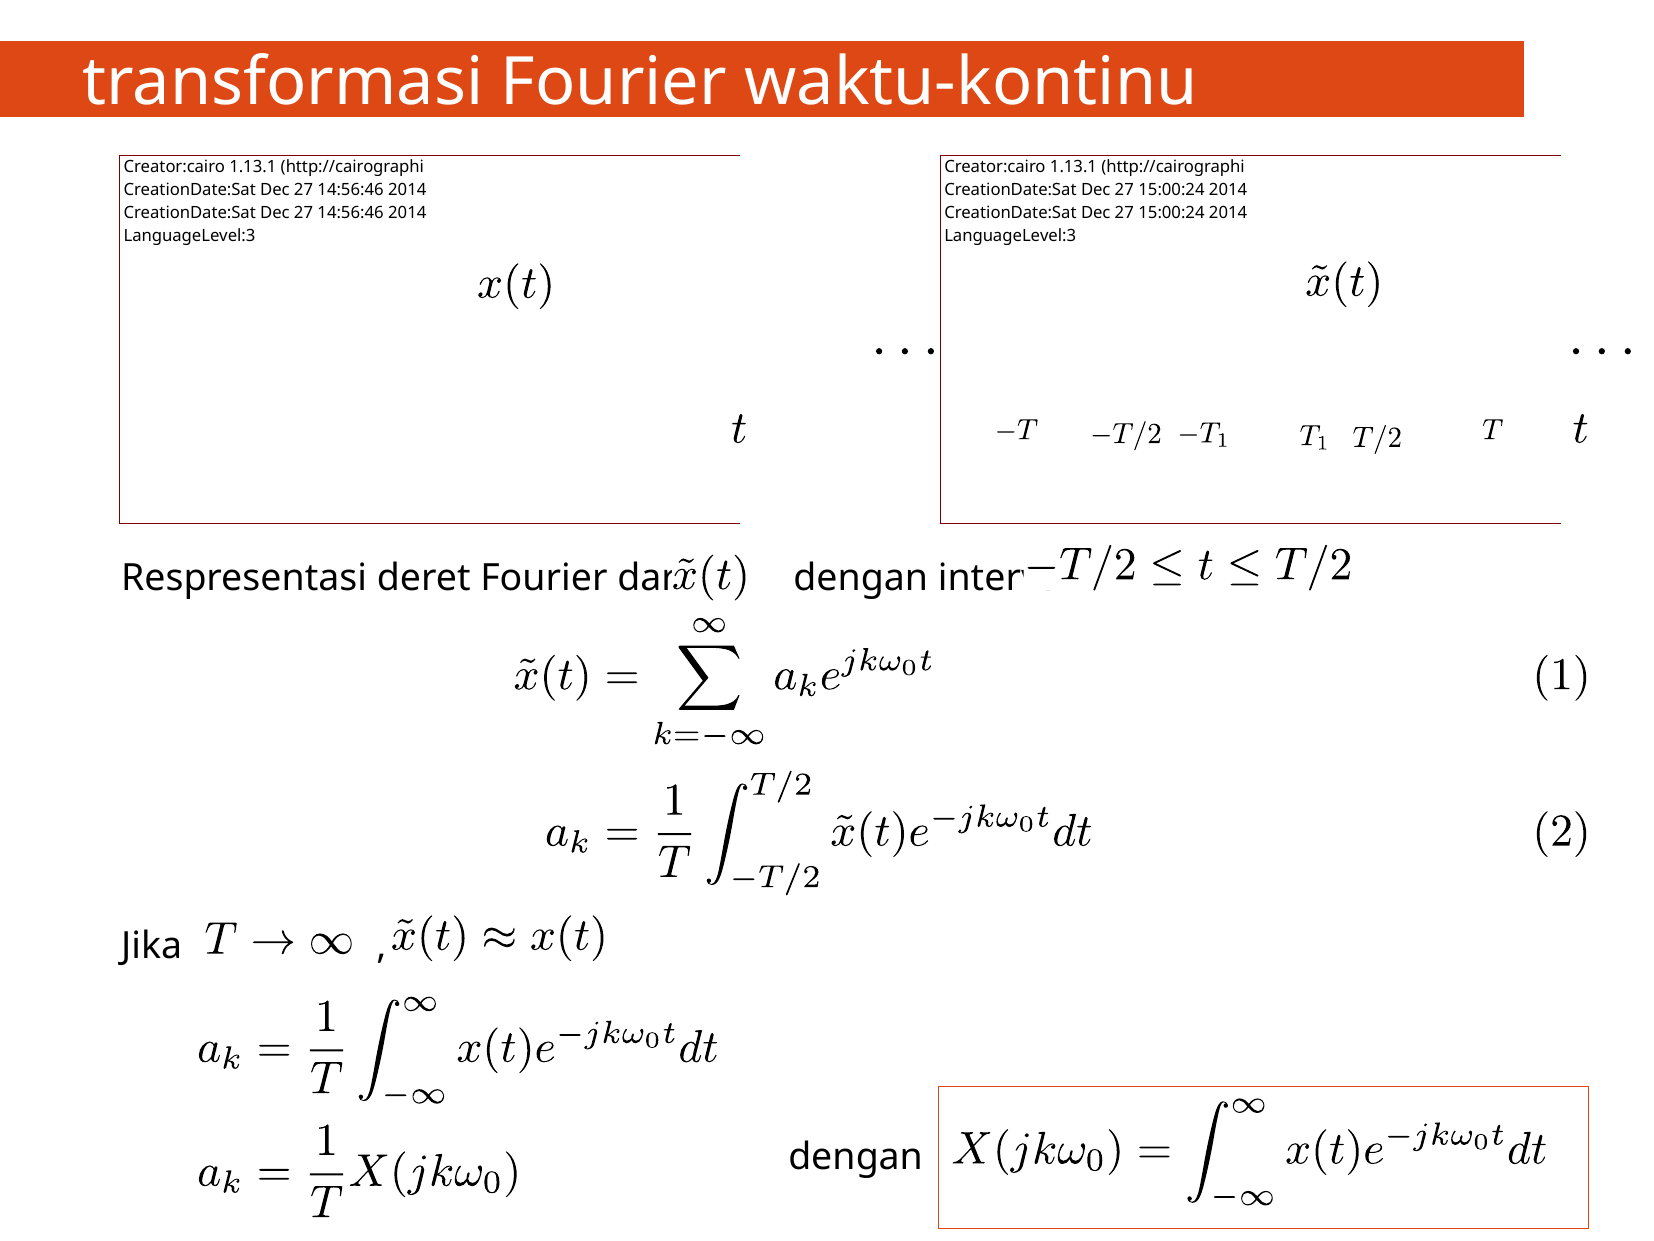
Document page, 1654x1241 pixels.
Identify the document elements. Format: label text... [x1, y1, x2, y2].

text_box [1177, 422, 1229, 447]
text_box [197, 996, 719, 1218]
text_box [1023, 544, 1353, 591]
text_box Respresentasi deret Fourier dari dengan interval [106, 543, 1031, 601]
text_box [204, 922, 355, 955]
text_box [1567, 348, 1636, 355]
text_box [1352, 424, 1403, 455]
text_box [1482, 419, 1504, 440]
text_box [1089, 421, 1162, 451]
text_box [871, 348, 939, 355]
text_box [390, 915, 609, 962]
text_box [1305, 261, 1384, 308]
text_box [476, 263, 556, 310]
text_box [730, 413, 748, 444]
text_box transformasi Fourier waktu-kontinu [82, 41, 1441, 117]
text_box [671, 554, 751, 601]
text_box dengan [773, 1122, 929, 1180]
text_box [1299, 425, 1329, 450]
picture [938, 153, 1561, 524]
text_box [513, 617, 1591, 896]
text_box [1572, 413, 1589, 444]
text_box [1441, 41, 1524, 117]
text_box Jika , [106, 911, 423, 969]
text_box [0, 41, 82, 117]
picture [118, 153, 740, 524]
text_box [951, 1098, 1548, 1209]
text_box [994, 419, 1039, 442]
